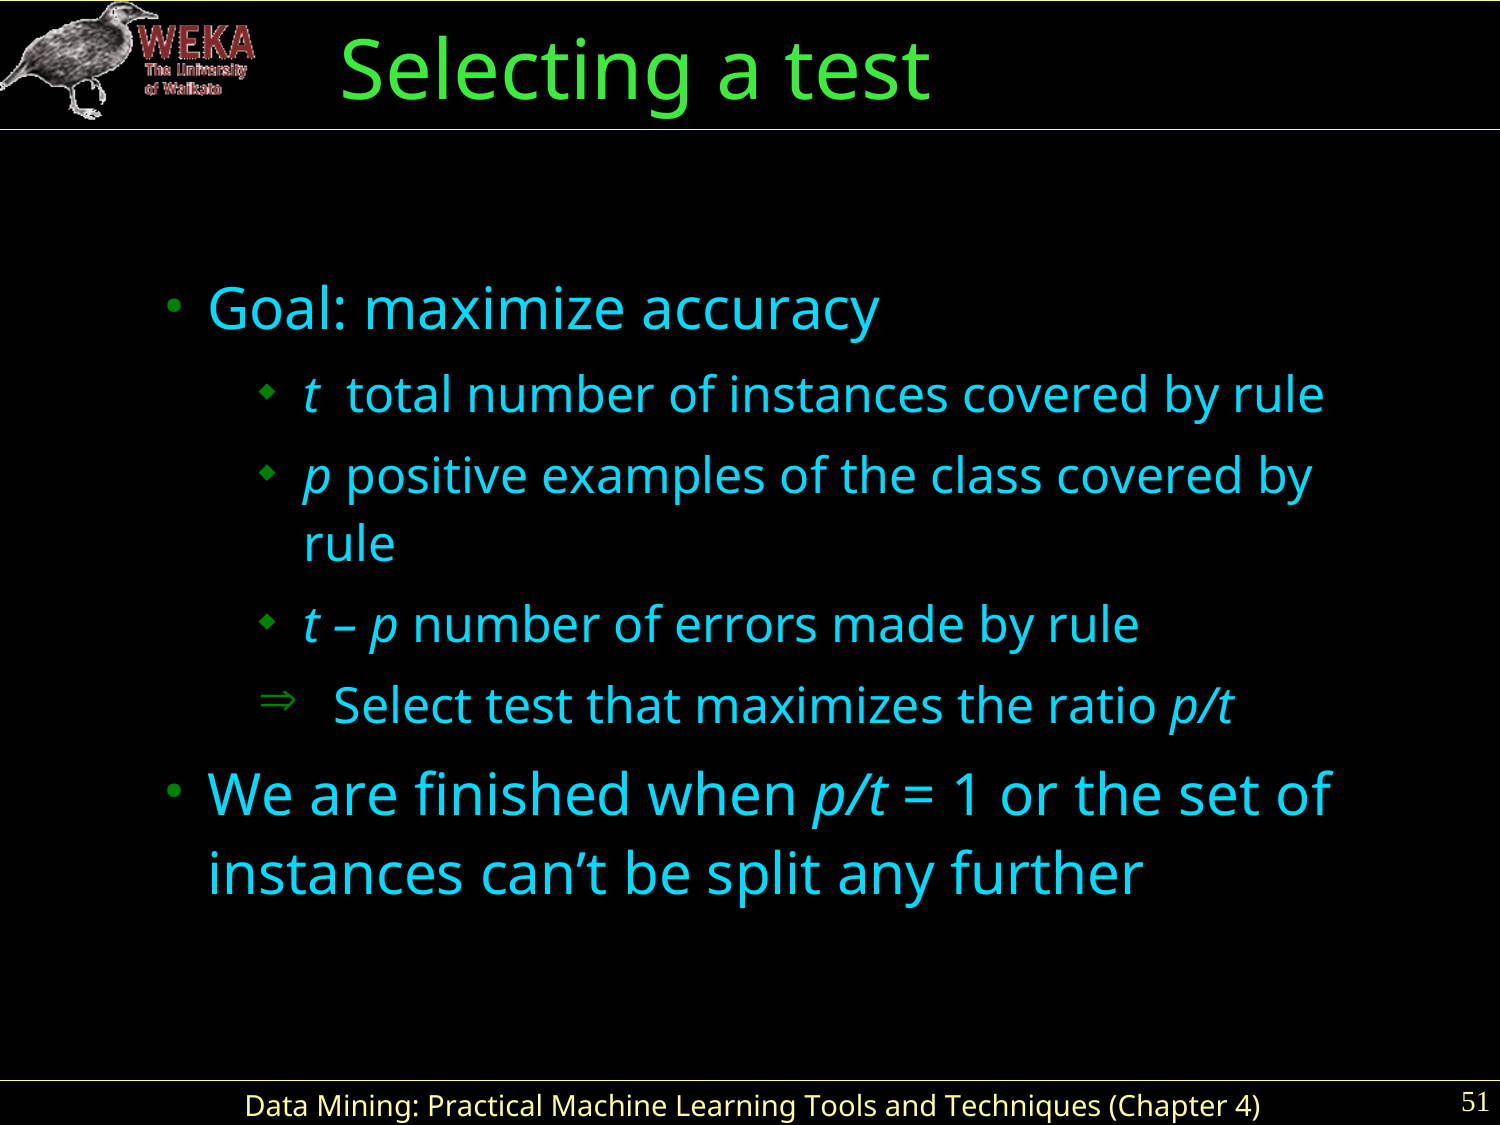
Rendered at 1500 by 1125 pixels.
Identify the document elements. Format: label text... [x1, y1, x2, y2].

text_box Goal: maximize accuracy t total number of instances covered by rule p positive examples of the class covered by rule t – p number of errors made by rule Select test that maximizes the ratio p/t We are finished when p/t = 1 or the set of instances can’t be split any further [149, 260, 1388, 936]
picture [0, 1, 266, 129]
title Selecting a test [324, 0, 1500, 148]
